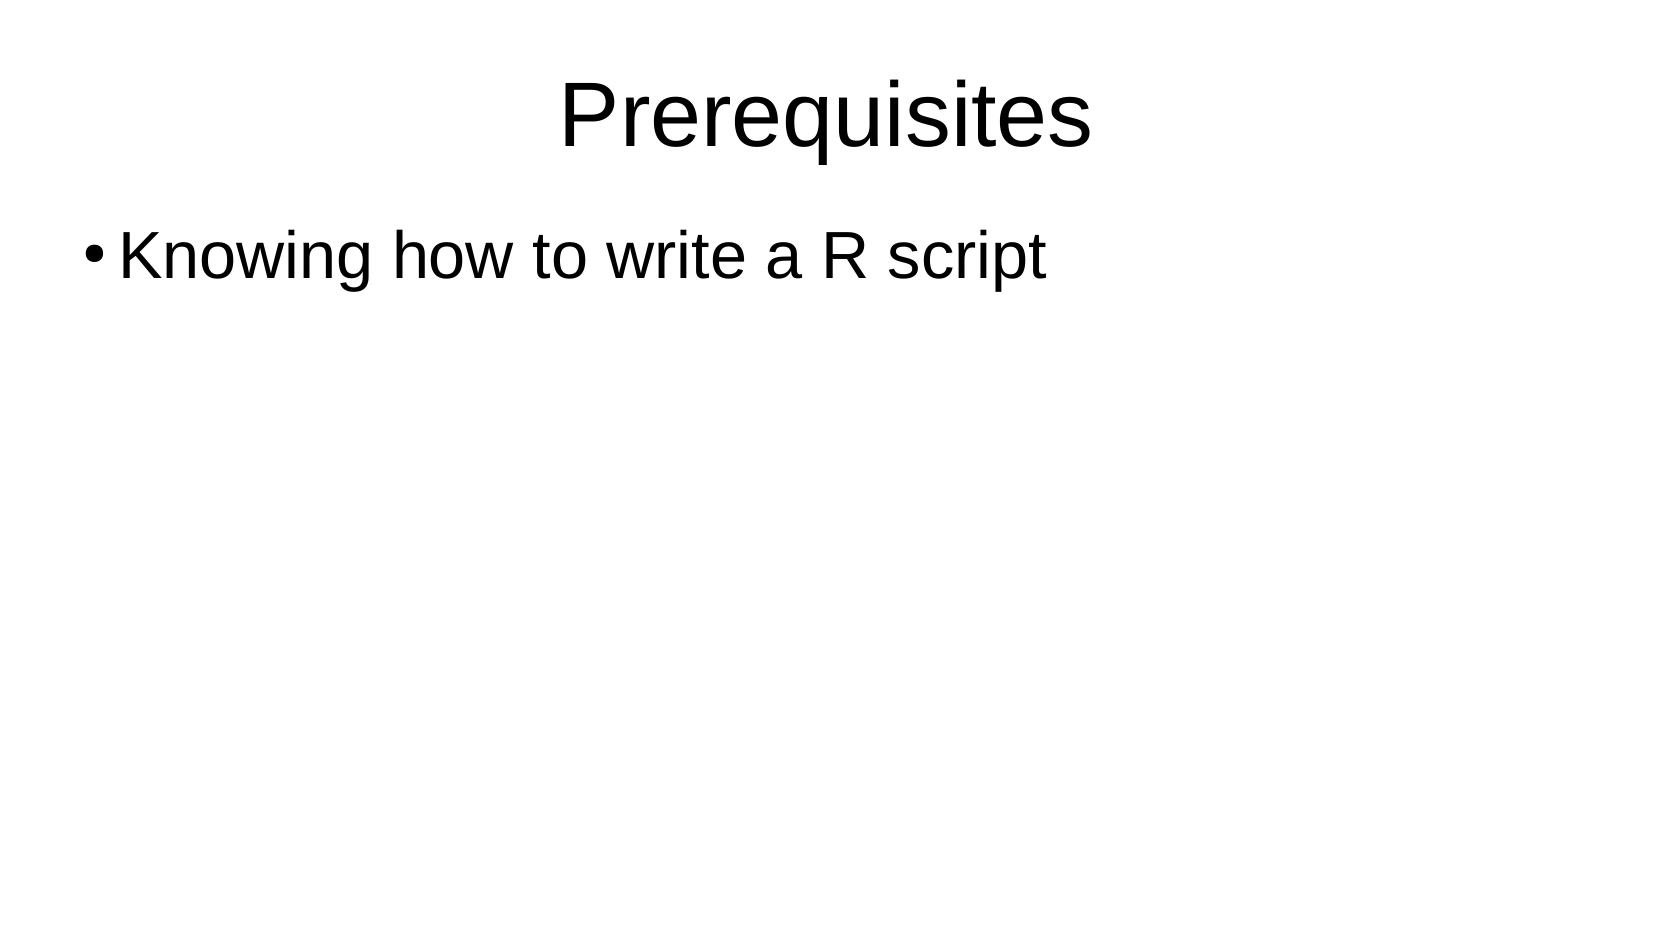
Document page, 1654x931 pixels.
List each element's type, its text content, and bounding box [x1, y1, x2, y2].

subtitle Knowing how to write a R script [82, 217, 1571, 758]
title Prerequisites [82, 37, 1571, 193]
